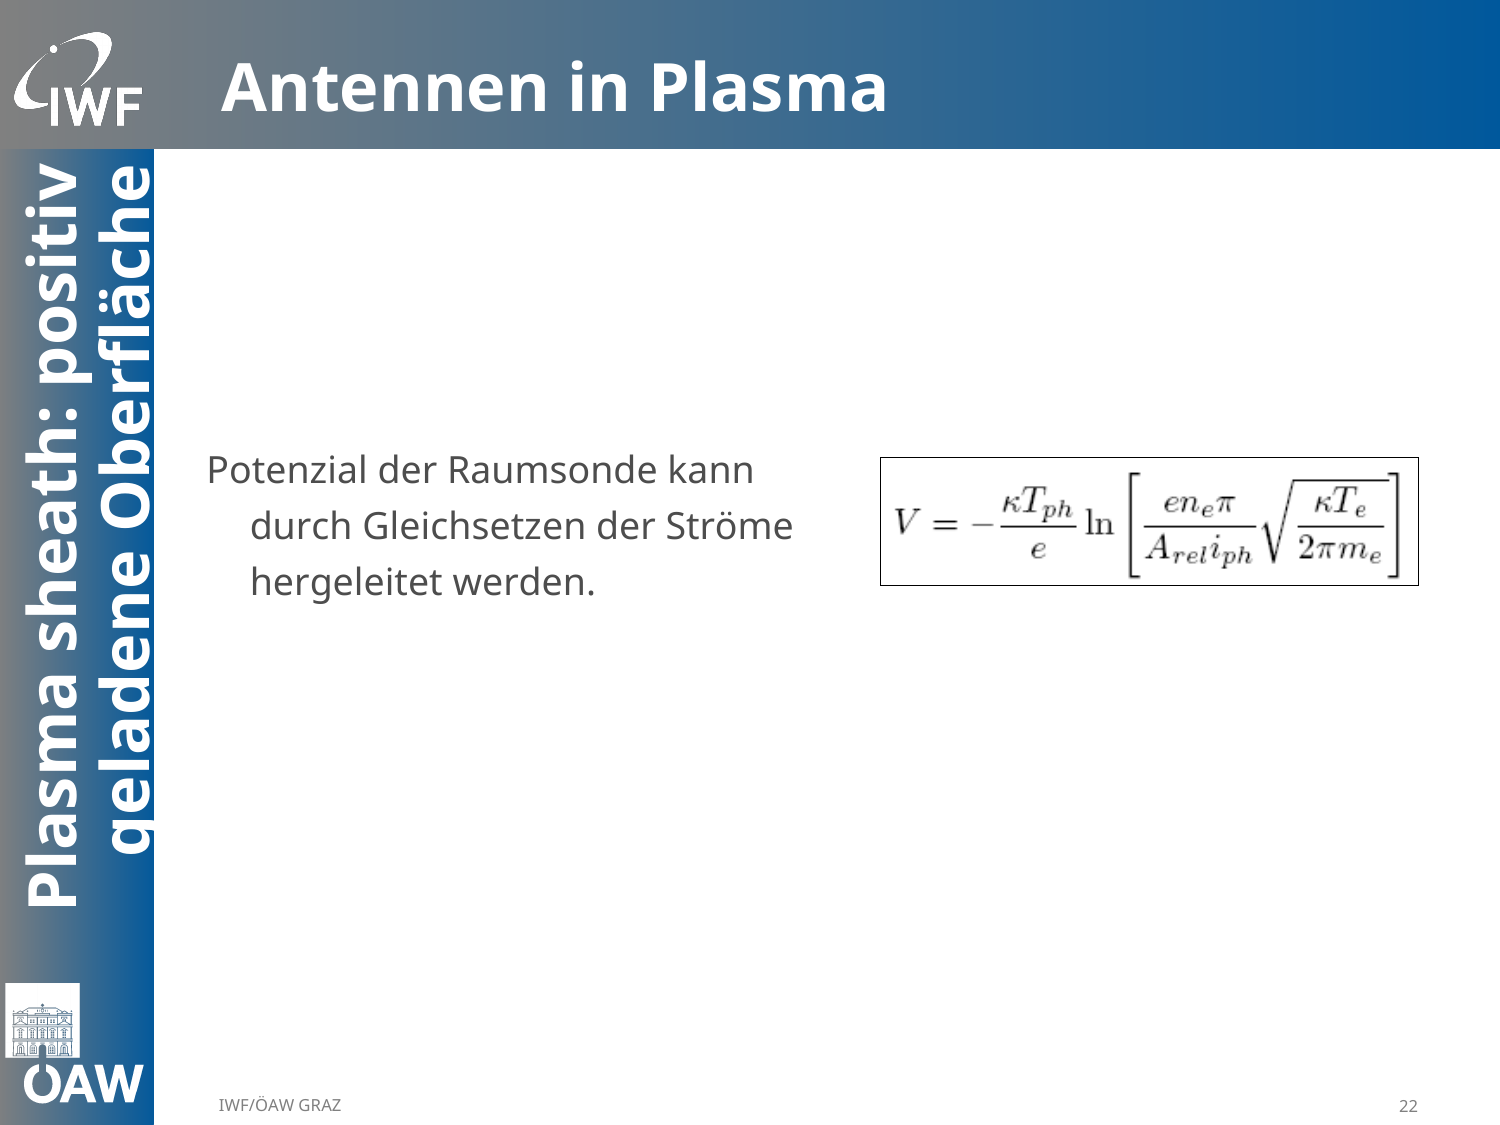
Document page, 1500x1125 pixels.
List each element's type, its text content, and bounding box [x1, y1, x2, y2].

list Potenzial der Raumsonde kann durch Gleichsetzen der Ströme hergeleitet werden. [206, 438, 827, 668]
picture [5, 983, 154, 1105]
picture [881, 458, 1418, 585]
picture [8, 32, 154, 132]
picture [873, 449, 1419, 593]
title Antennen in Plasma [206, 31, 1459, 149]
text_box Plasma sheath: positiv geladene Oberfläche [29, 148, 154, 959]
